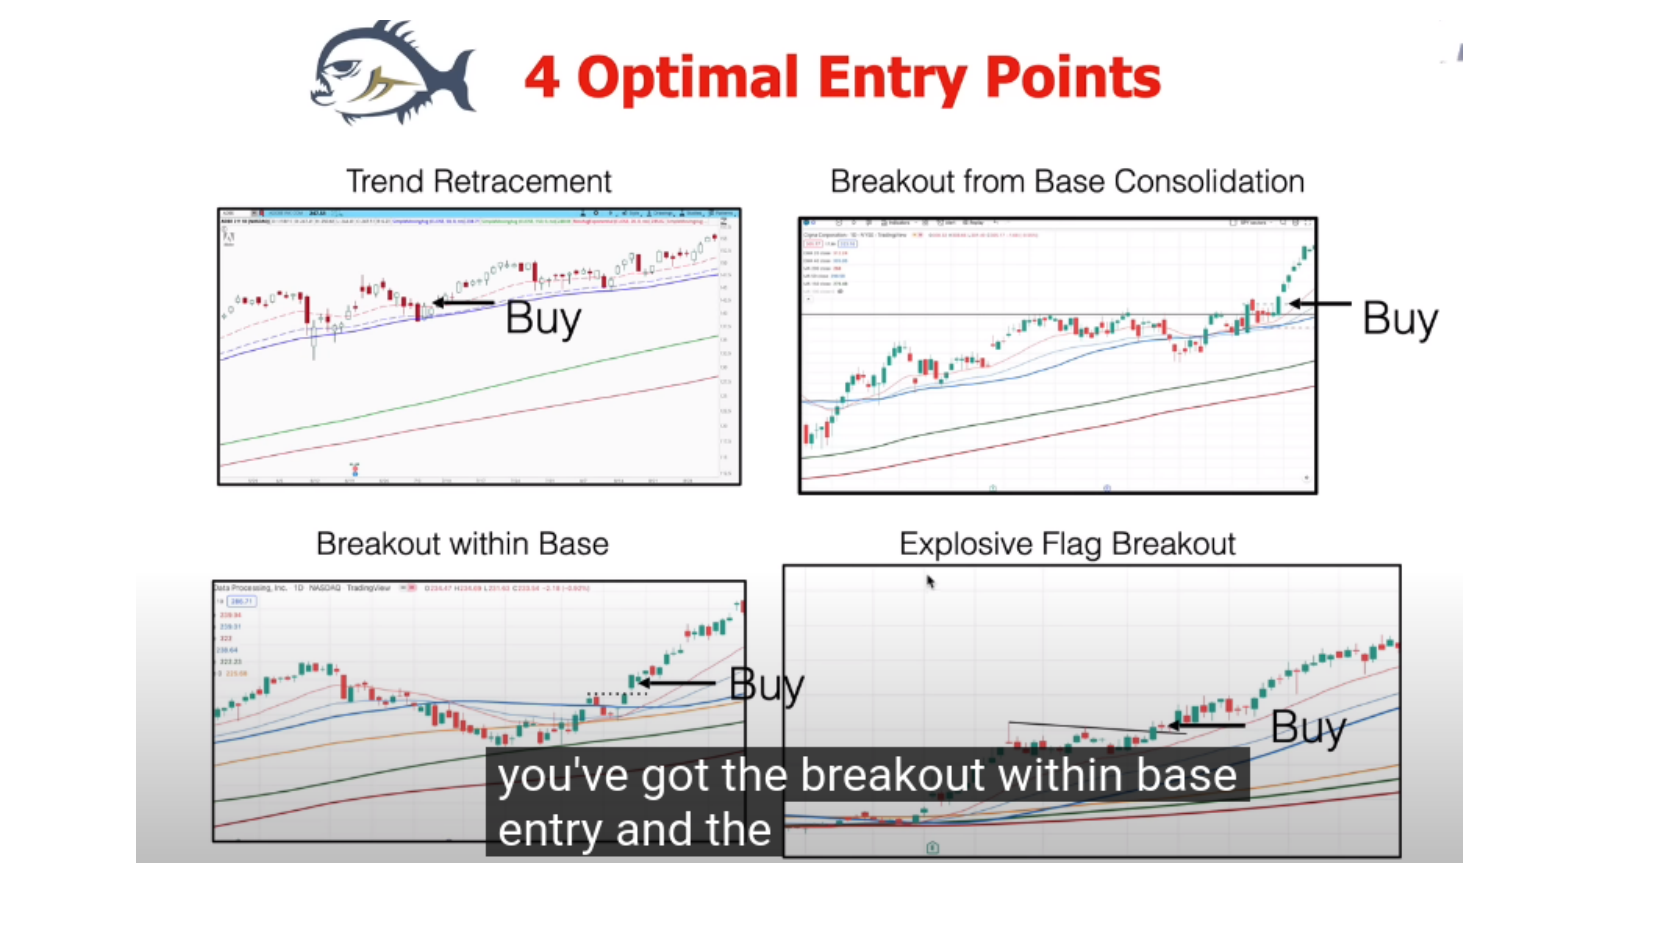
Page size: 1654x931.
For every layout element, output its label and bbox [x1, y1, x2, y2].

picture [136, 20, 1463, 863]
